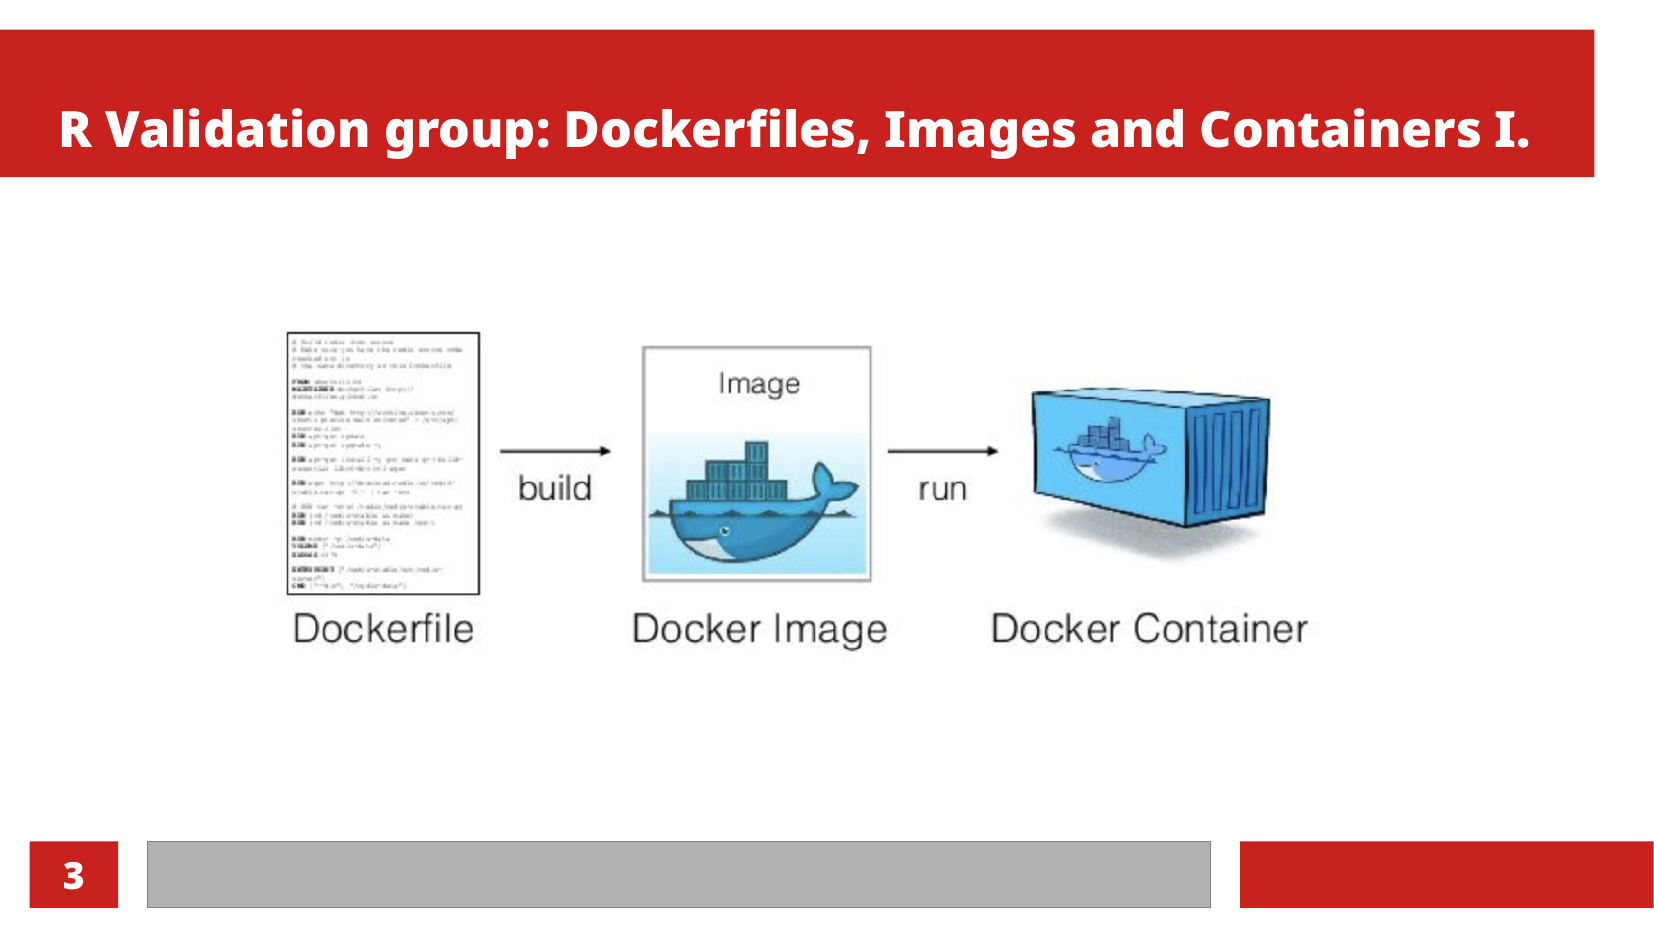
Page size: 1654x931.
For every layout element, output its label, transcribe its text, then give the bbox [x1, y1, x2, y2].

title R Validation group: Dockerfiles, Images and Containers I. [59, 44, 1595, 163]
picture [214, 187, 1351, 751]
